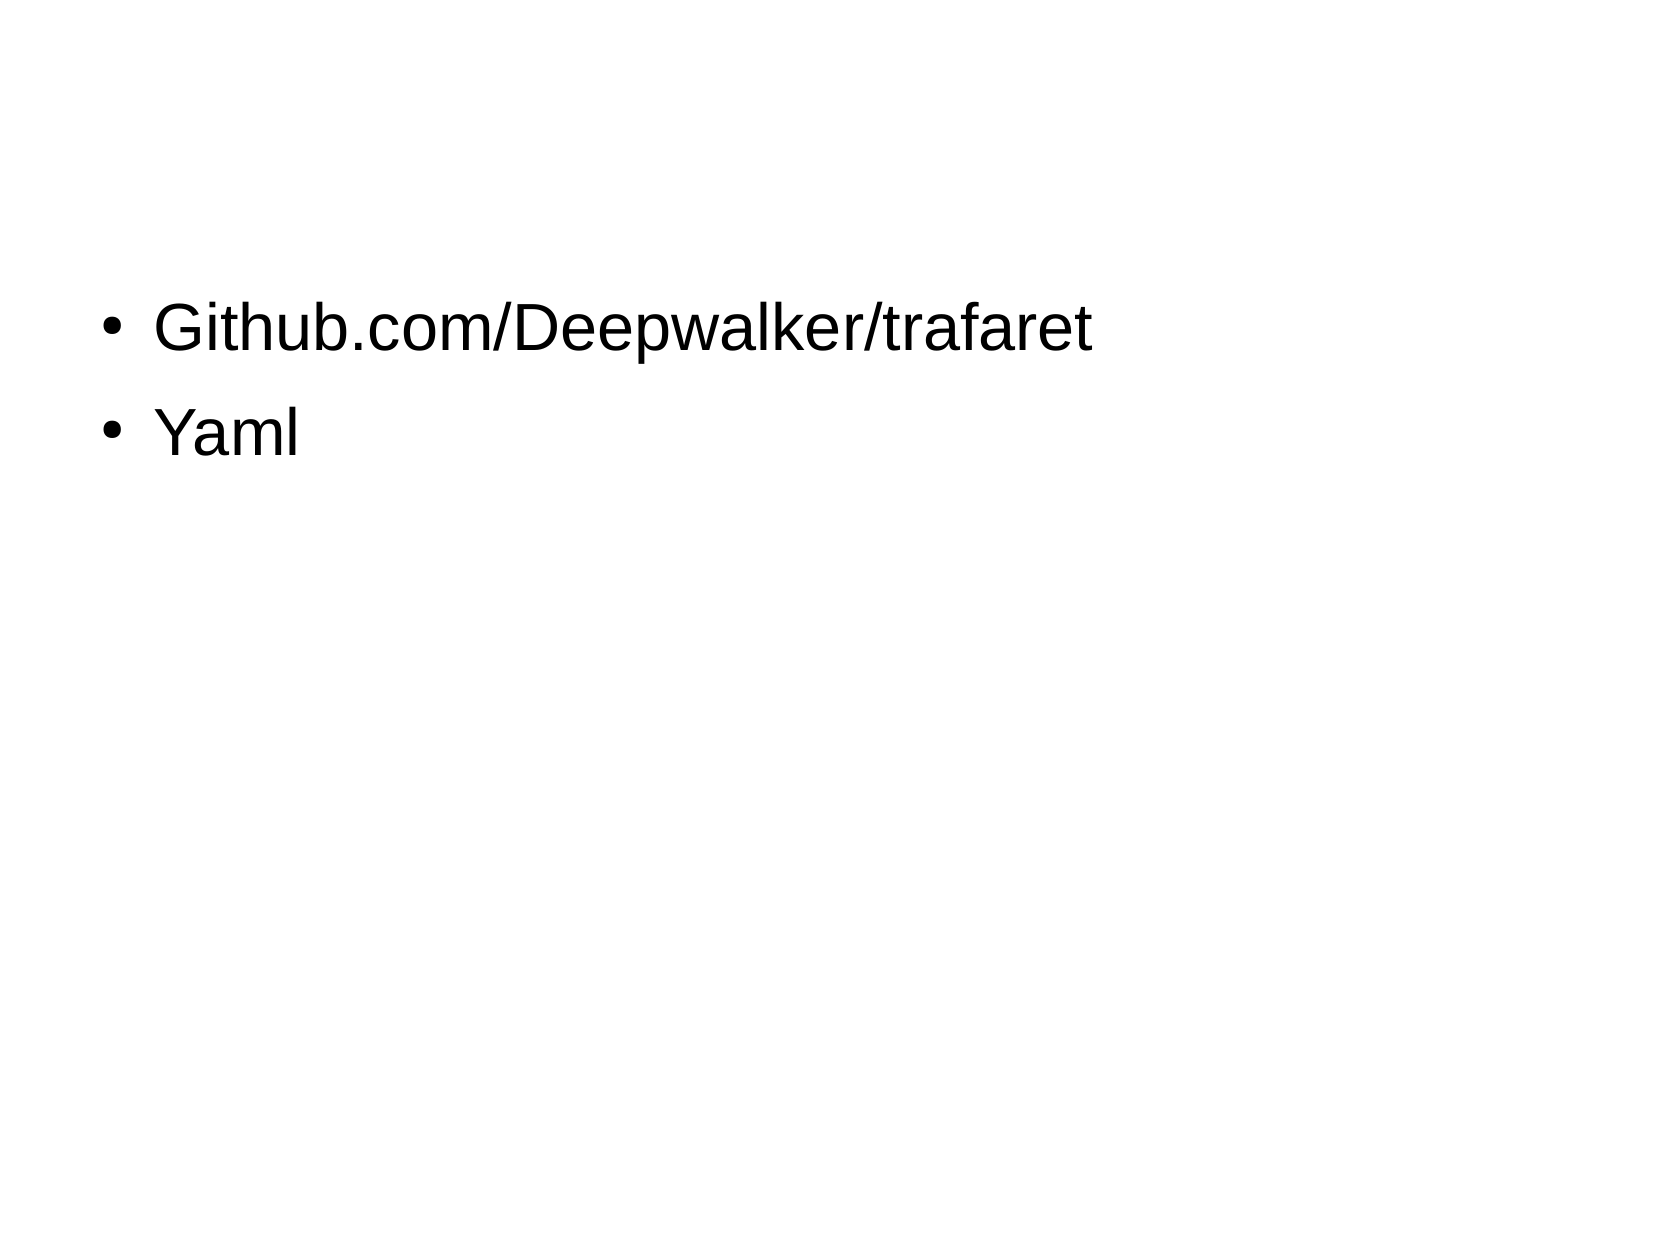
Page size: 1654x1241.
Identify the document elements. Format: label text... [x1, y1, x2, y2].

list Github.com/Deepwalker/trafaret Yaml [82, 290, 1571, 1010]
